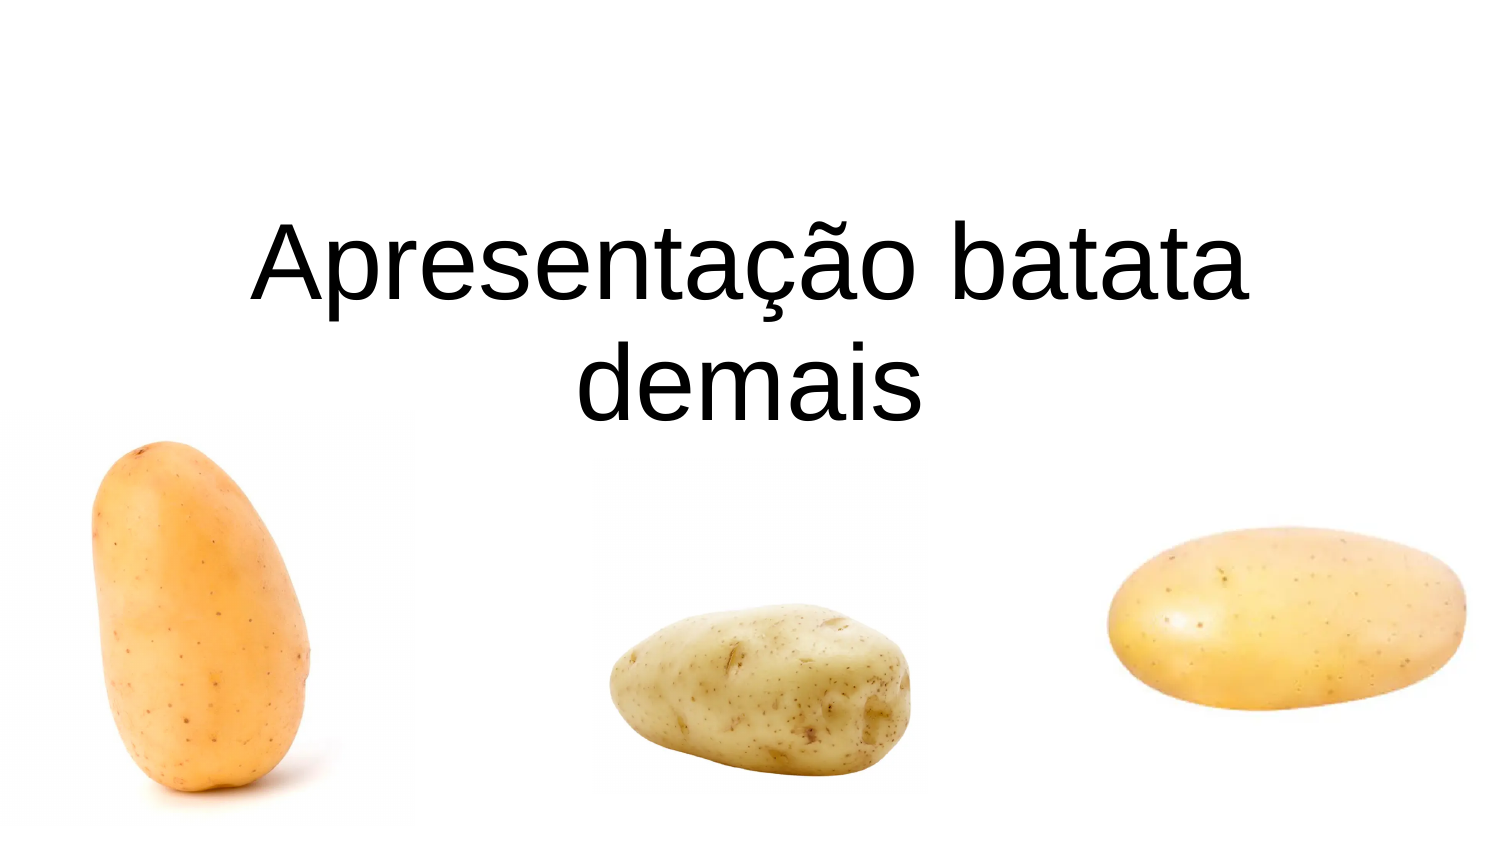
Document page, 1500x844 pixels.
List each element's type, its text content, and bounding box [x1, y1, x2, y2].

picture [592, 458, 928, 794]
picture [0, 410, 415, 826]
title Apresentação batata demais [51, 122, 1449, 459]
picture [1070, 403, 1500, 833]
